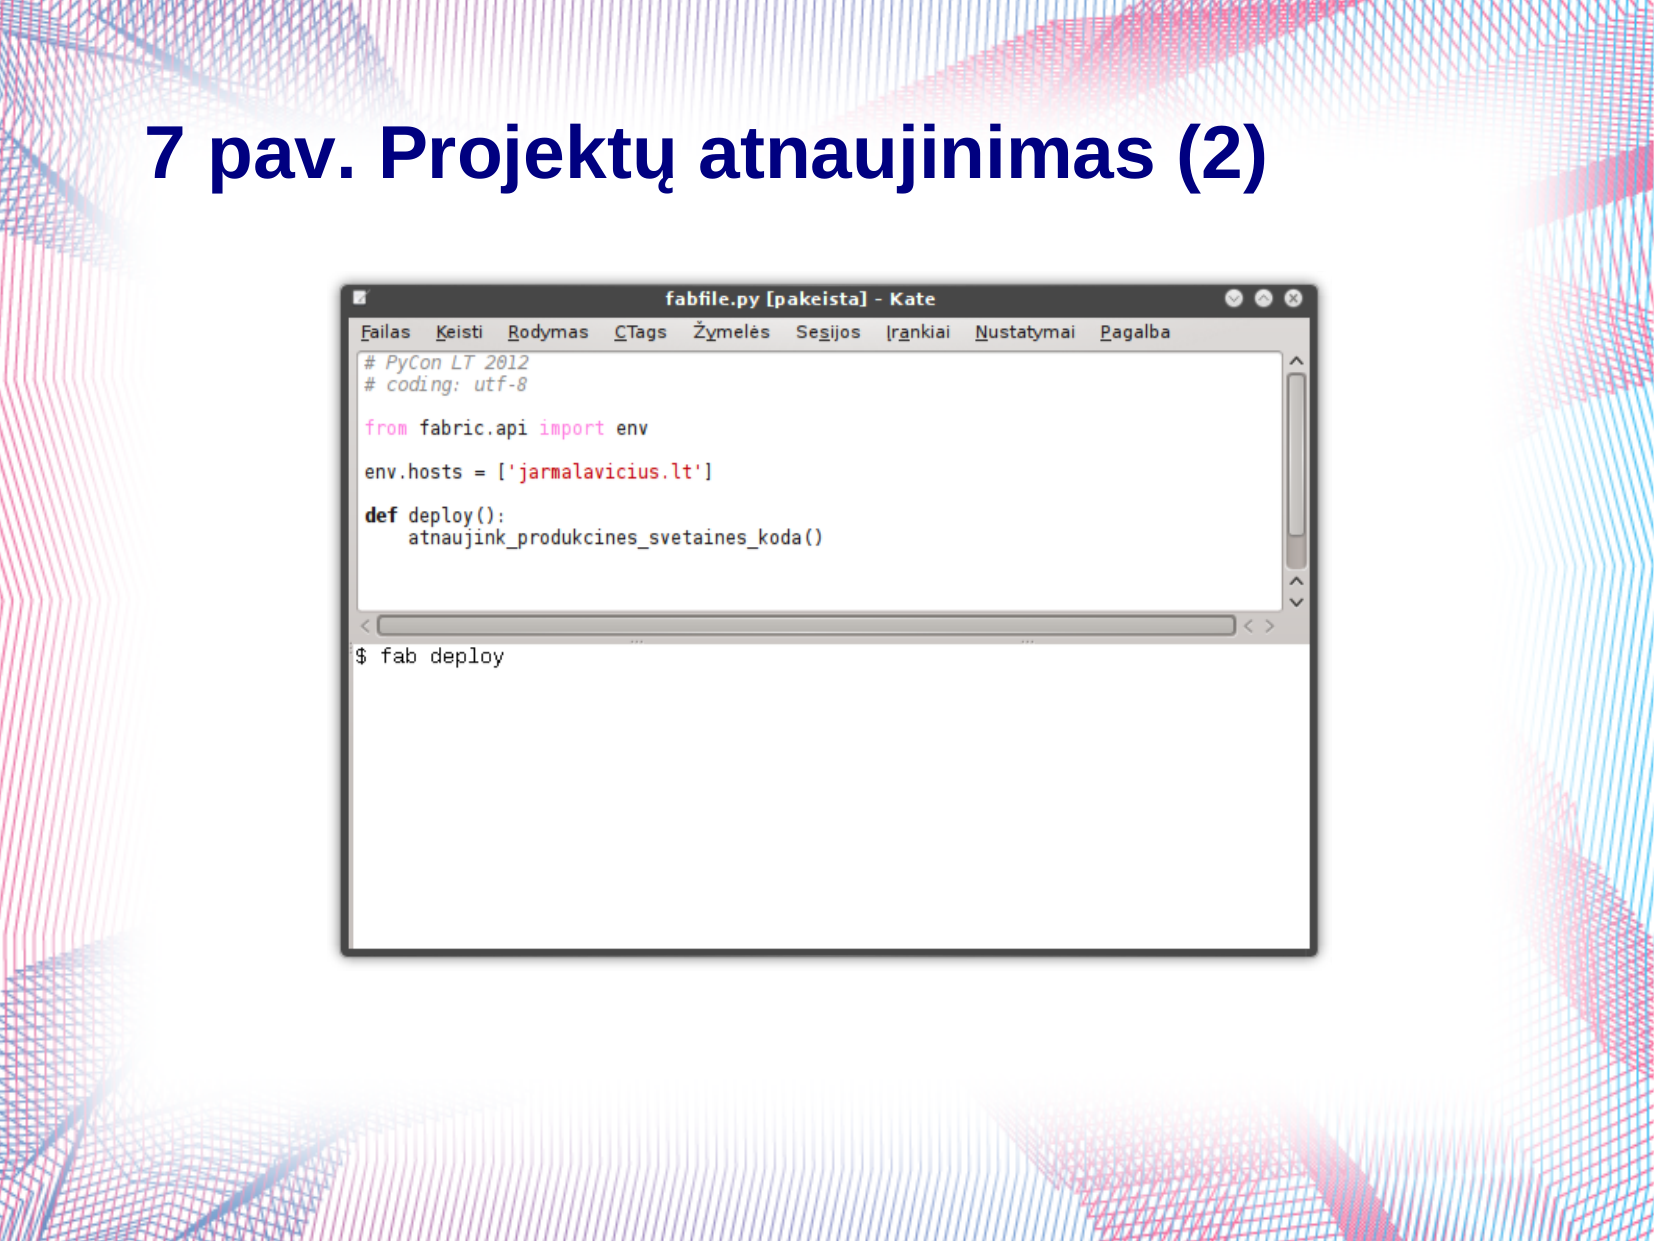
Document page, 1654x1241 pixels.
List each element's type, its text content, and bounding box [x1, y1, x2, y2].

picture [0, 0, 1654, 1241]
title 7 pav. Projektų atnaujinimas (2) [82, 49, 1571, 257]
